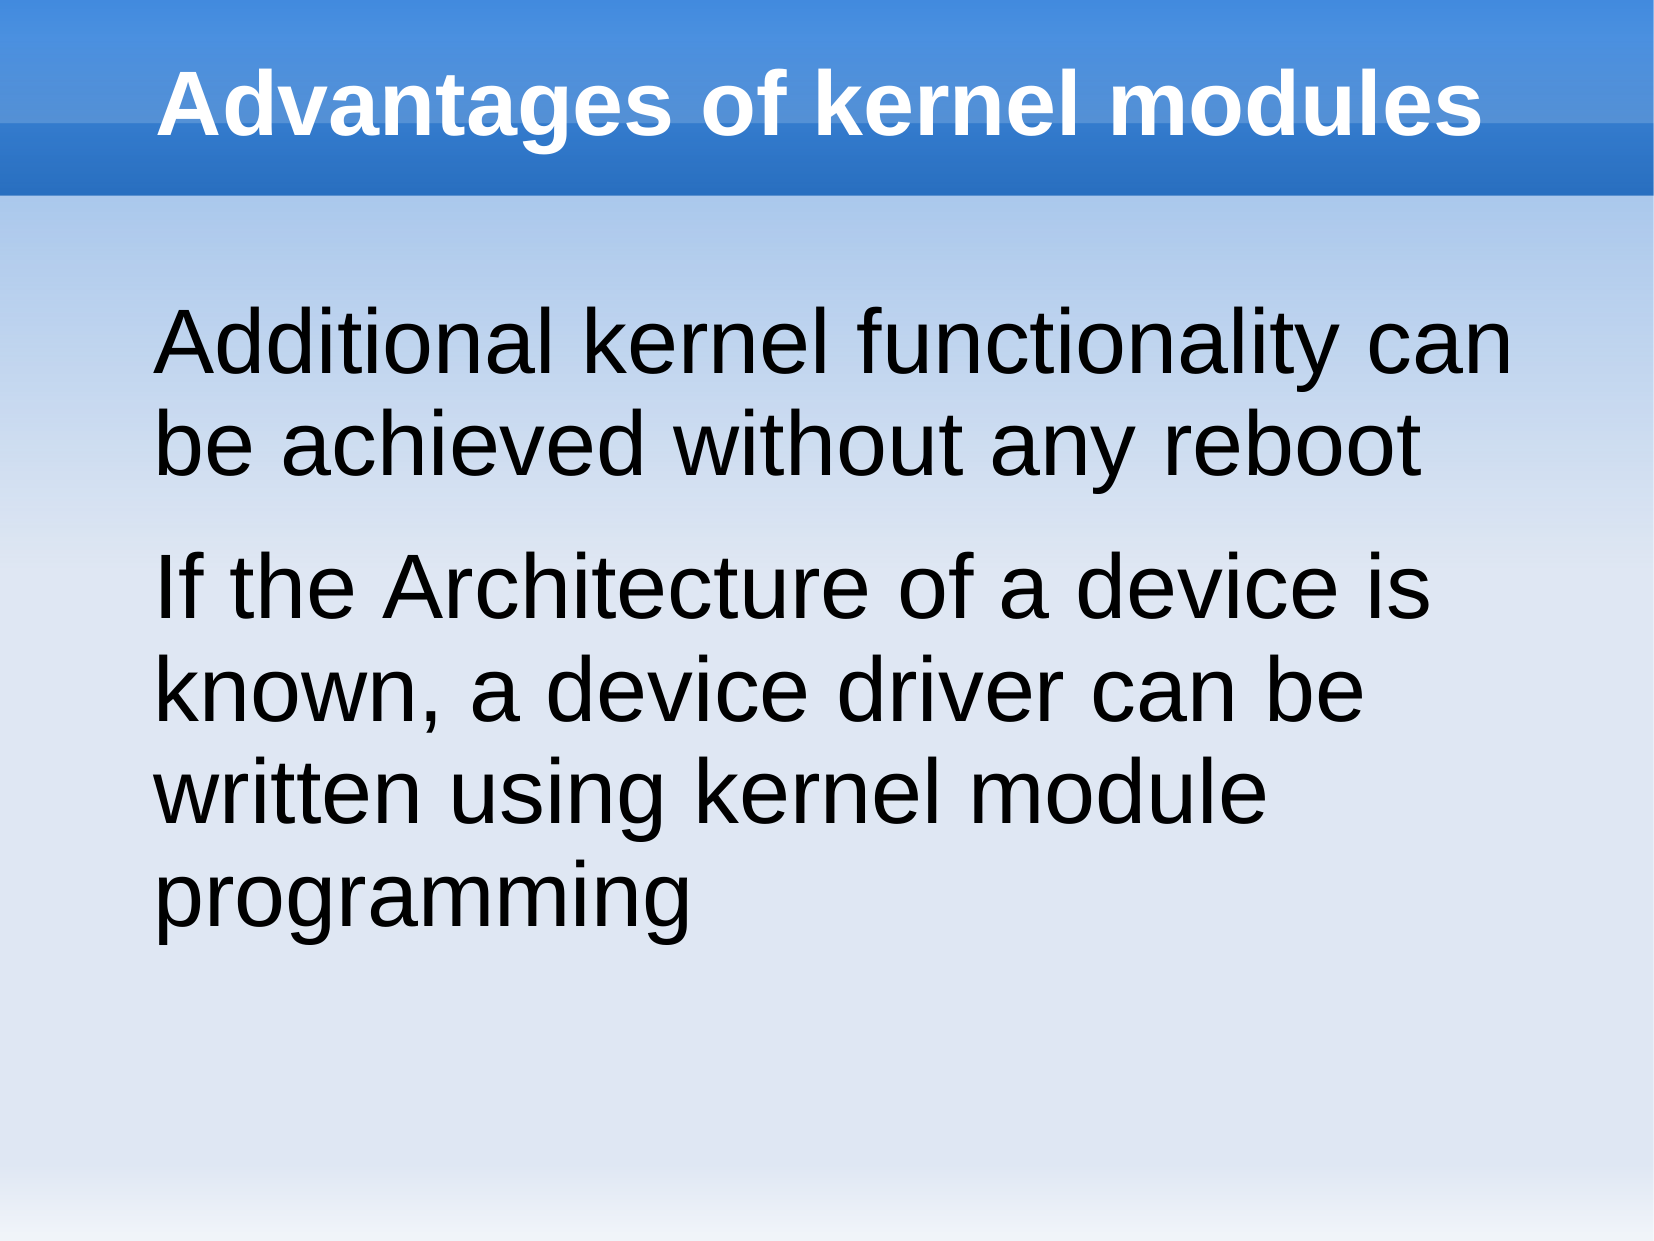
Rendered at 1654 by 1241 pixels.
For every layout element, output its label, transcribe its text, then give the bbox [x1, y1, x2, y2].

title Advantages of kernel modules [76, 7, 1565, 200]
list Additional kernel functionality can be achieved without any reboot If the Architecture of a device is known, a device driver can be written using kernel module programming [82, 290, 1571, 1094]
picture [0, 0, 1654, 1241]
